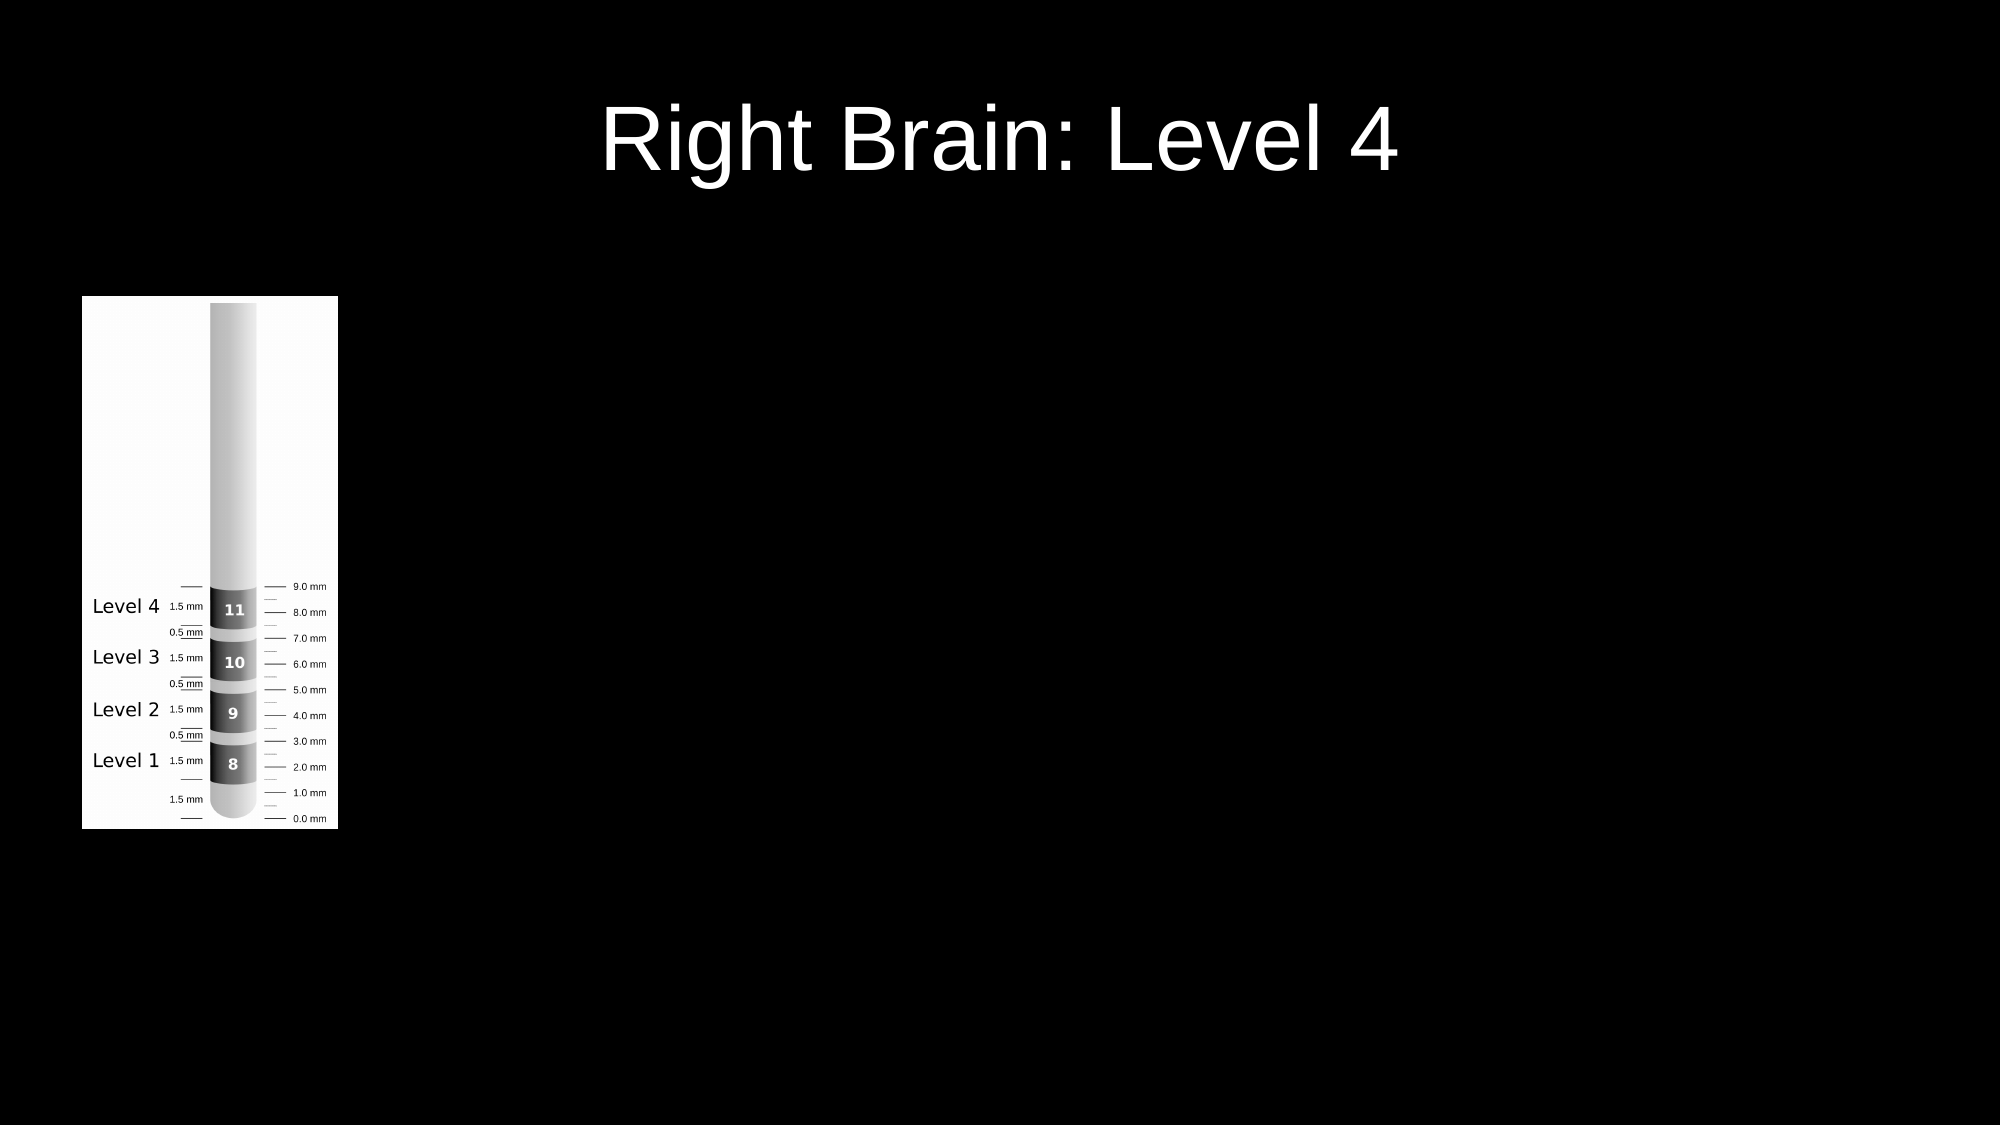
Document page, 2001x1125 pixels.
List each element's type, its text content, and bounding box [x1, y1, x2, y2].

picture [82, 296, 338, 829]
title Right Brain: Level 4 [99, 44, 1900, 233]
